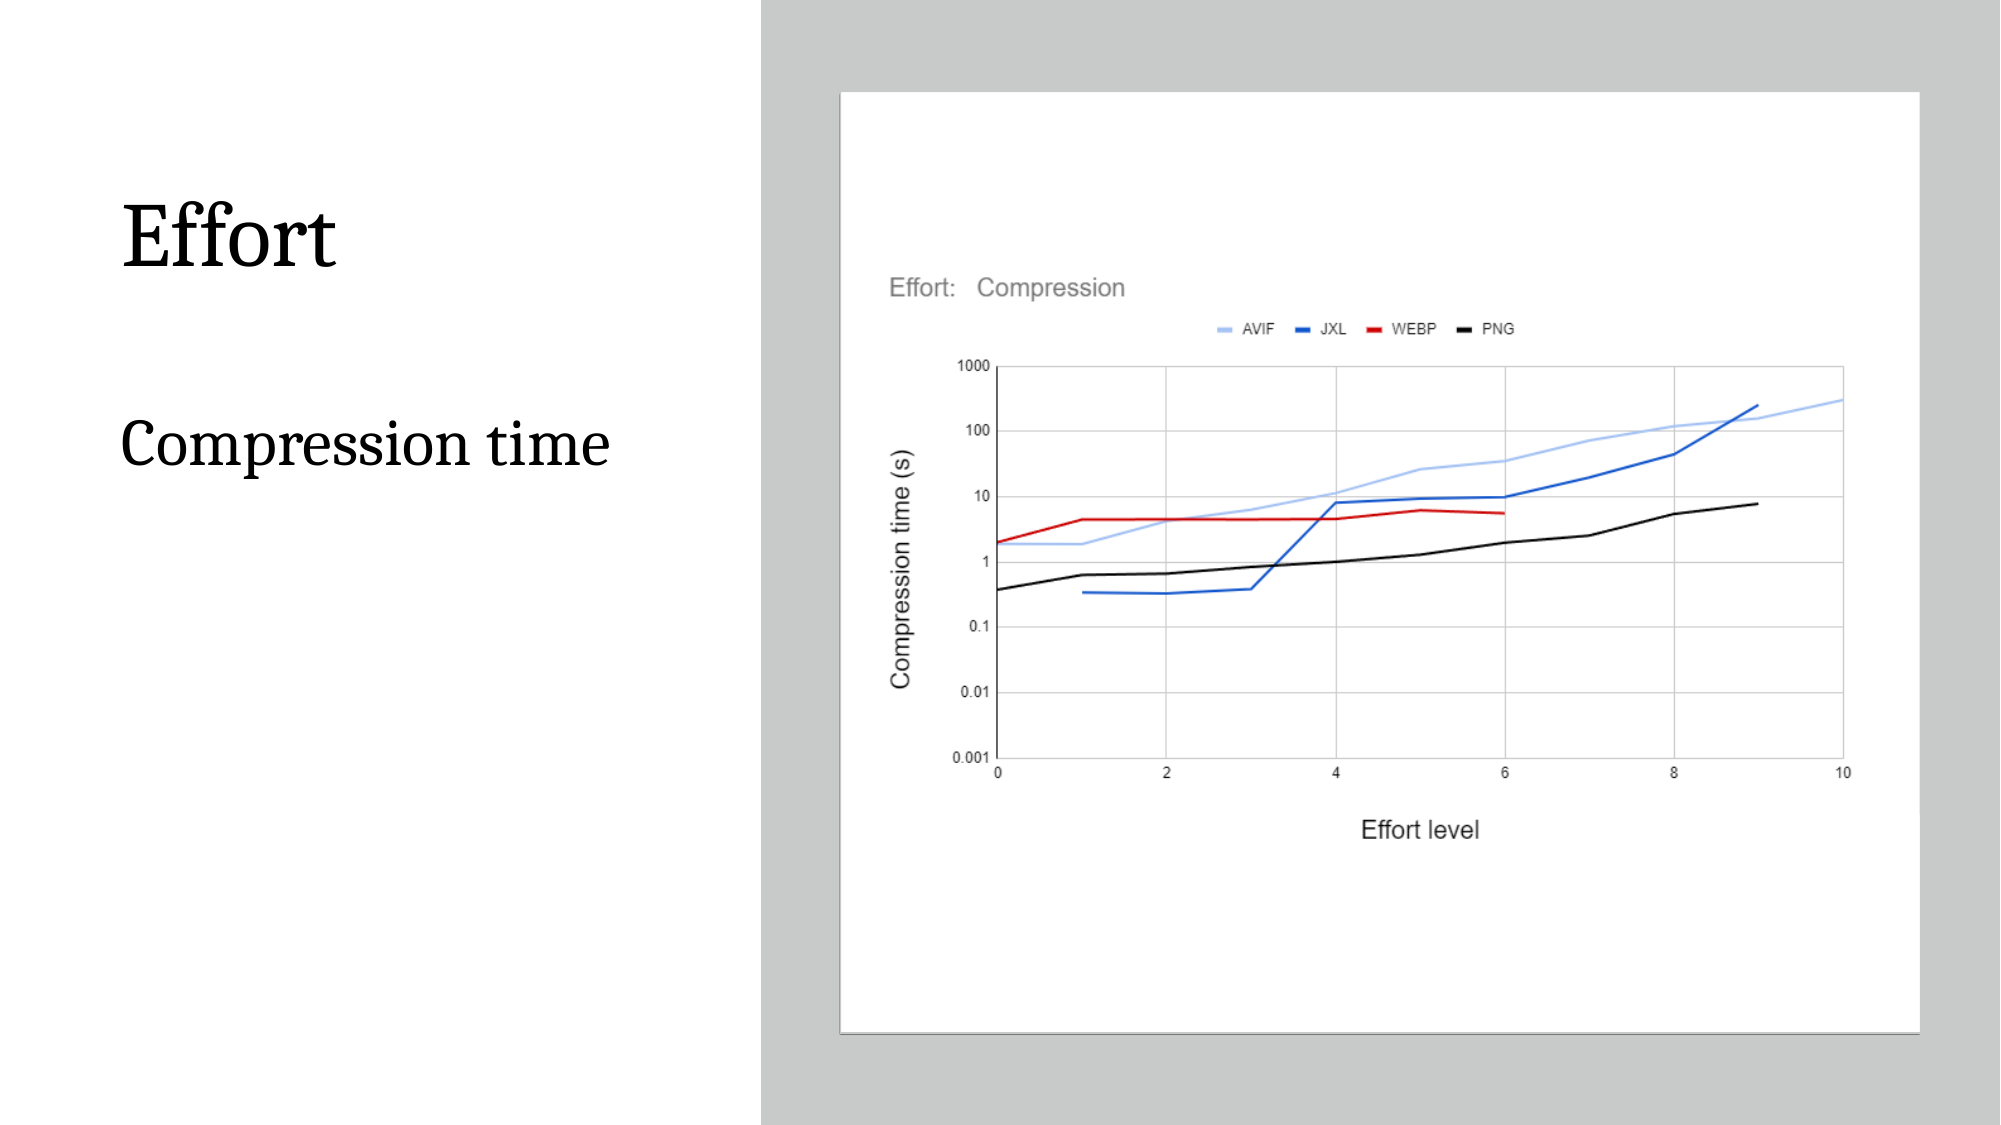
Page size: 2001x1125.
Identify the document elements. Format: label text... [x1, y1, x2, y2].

title Effort [106, 103, 682, 370]
list Compression time [106, 399, 682, 1021]
picture [864, 251, 1896, 873]
text_box [761, 0, 2000, 1125]
